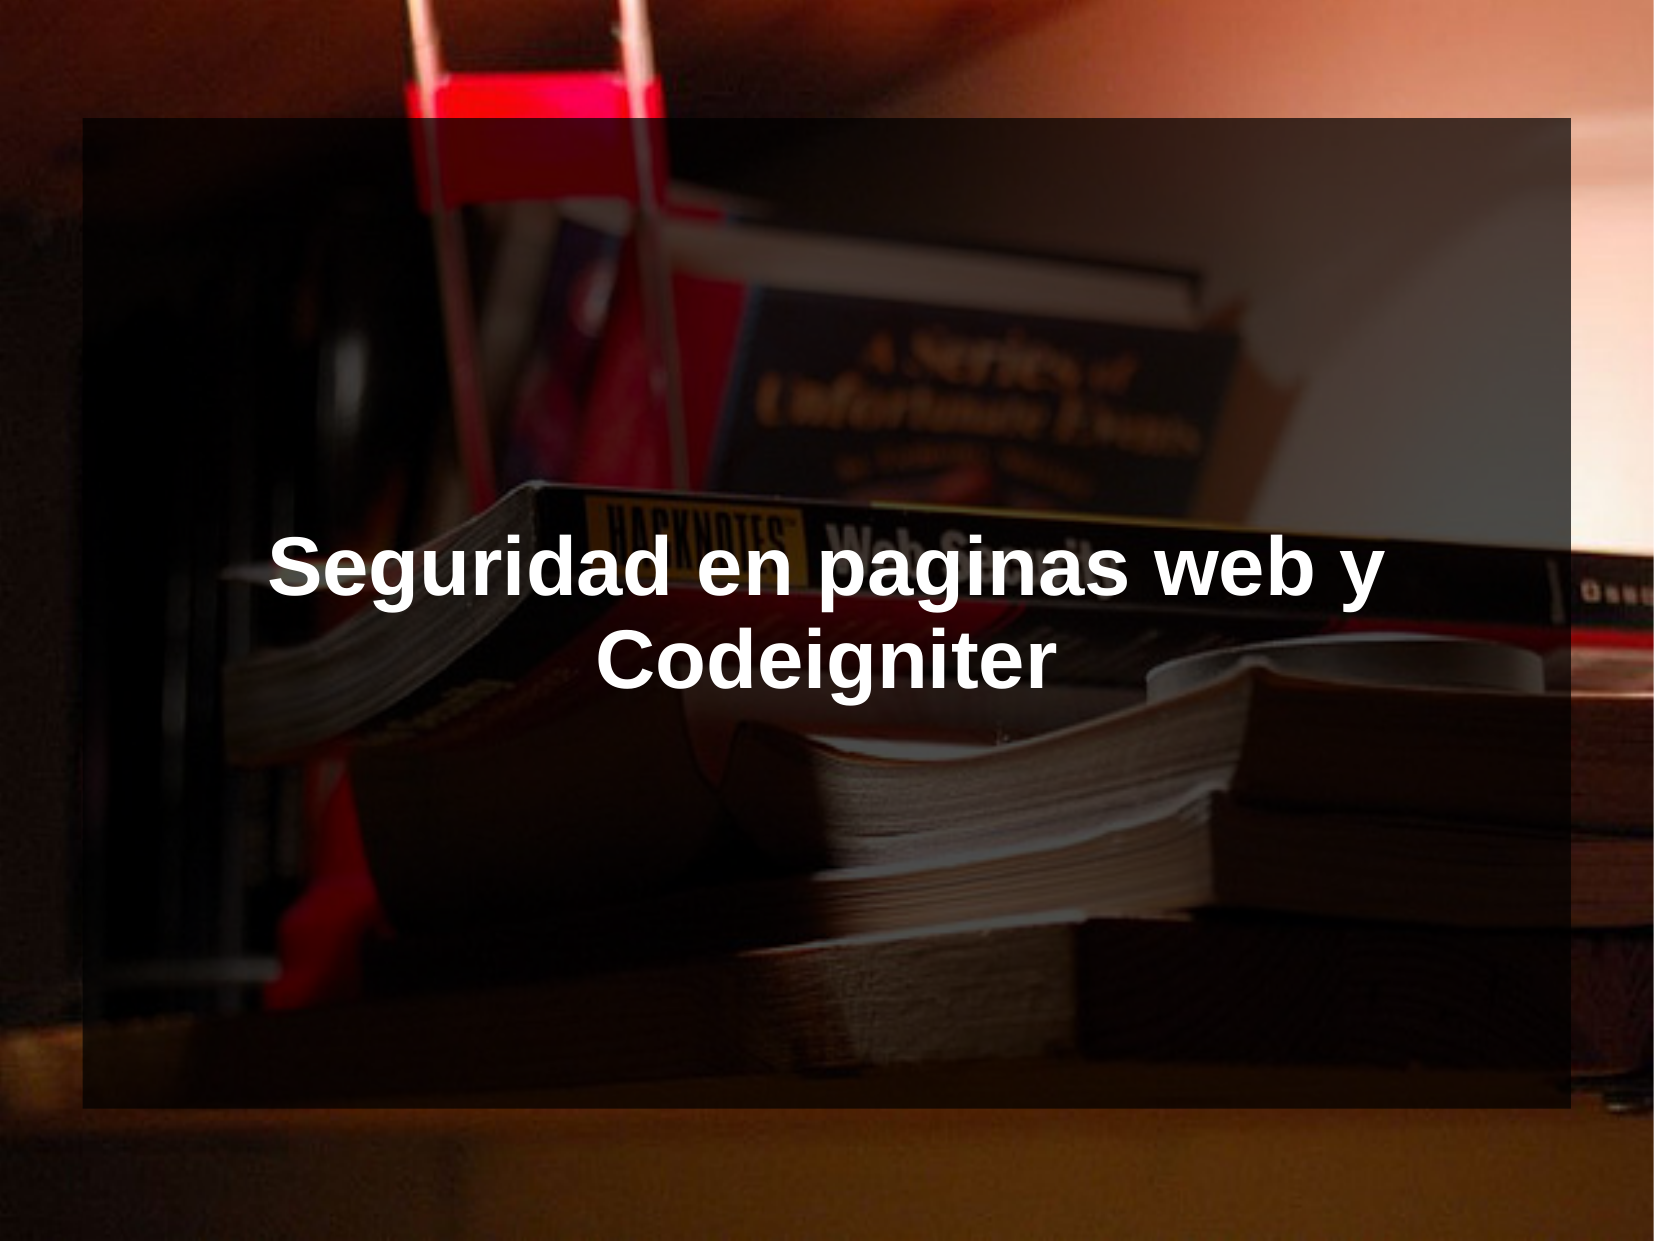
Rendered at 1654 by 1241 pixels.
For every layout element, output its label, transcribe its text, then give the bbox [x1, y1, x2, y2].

picture [0, 0, 1654, 1241]
subtitle Seguridad en paginas web y Codeigniter [82, 118, 1571, 1109]
